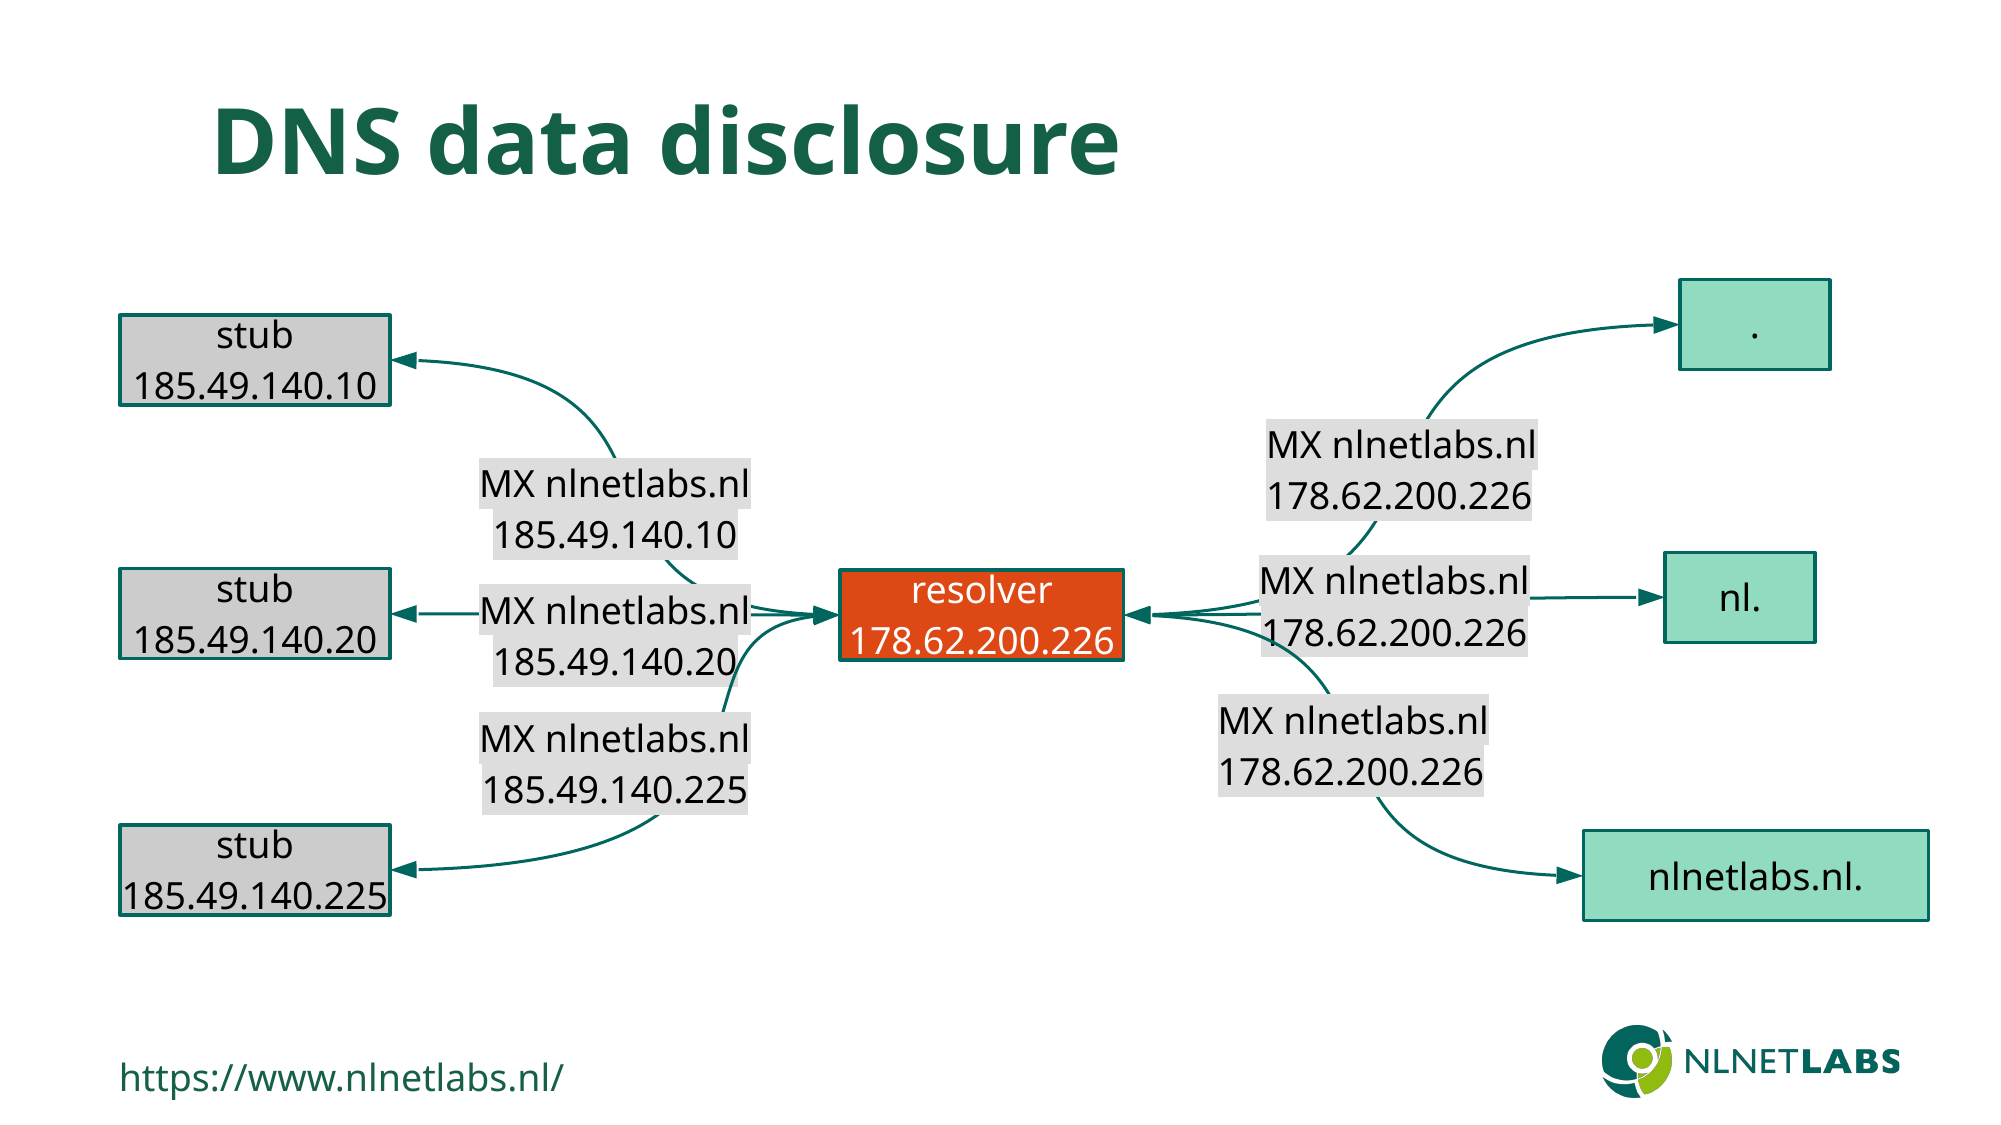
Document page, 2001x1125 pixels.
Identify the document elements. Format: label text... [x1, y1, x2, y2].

text_box stub 185.49.140.10 [120, 314, 391, 405]
title DNS data disclosure [210, 44, 1900, 233]
text_box nl. [1665, 552, 1816, 643]
text_box resolver 178.62.200.226 [840, 570, 1124, 661]
text_box nlnetlabs.nl. [1583, 830, 1929, 921]
picture [1602, 1025, 1900, 1098]
text_box . [1680, 279, 1831, 370]
text_box stub 185.49.140.225 [120, 825, 391, 916]
text_box stub 185.49.140.20 [120, 568, 391, 659]
